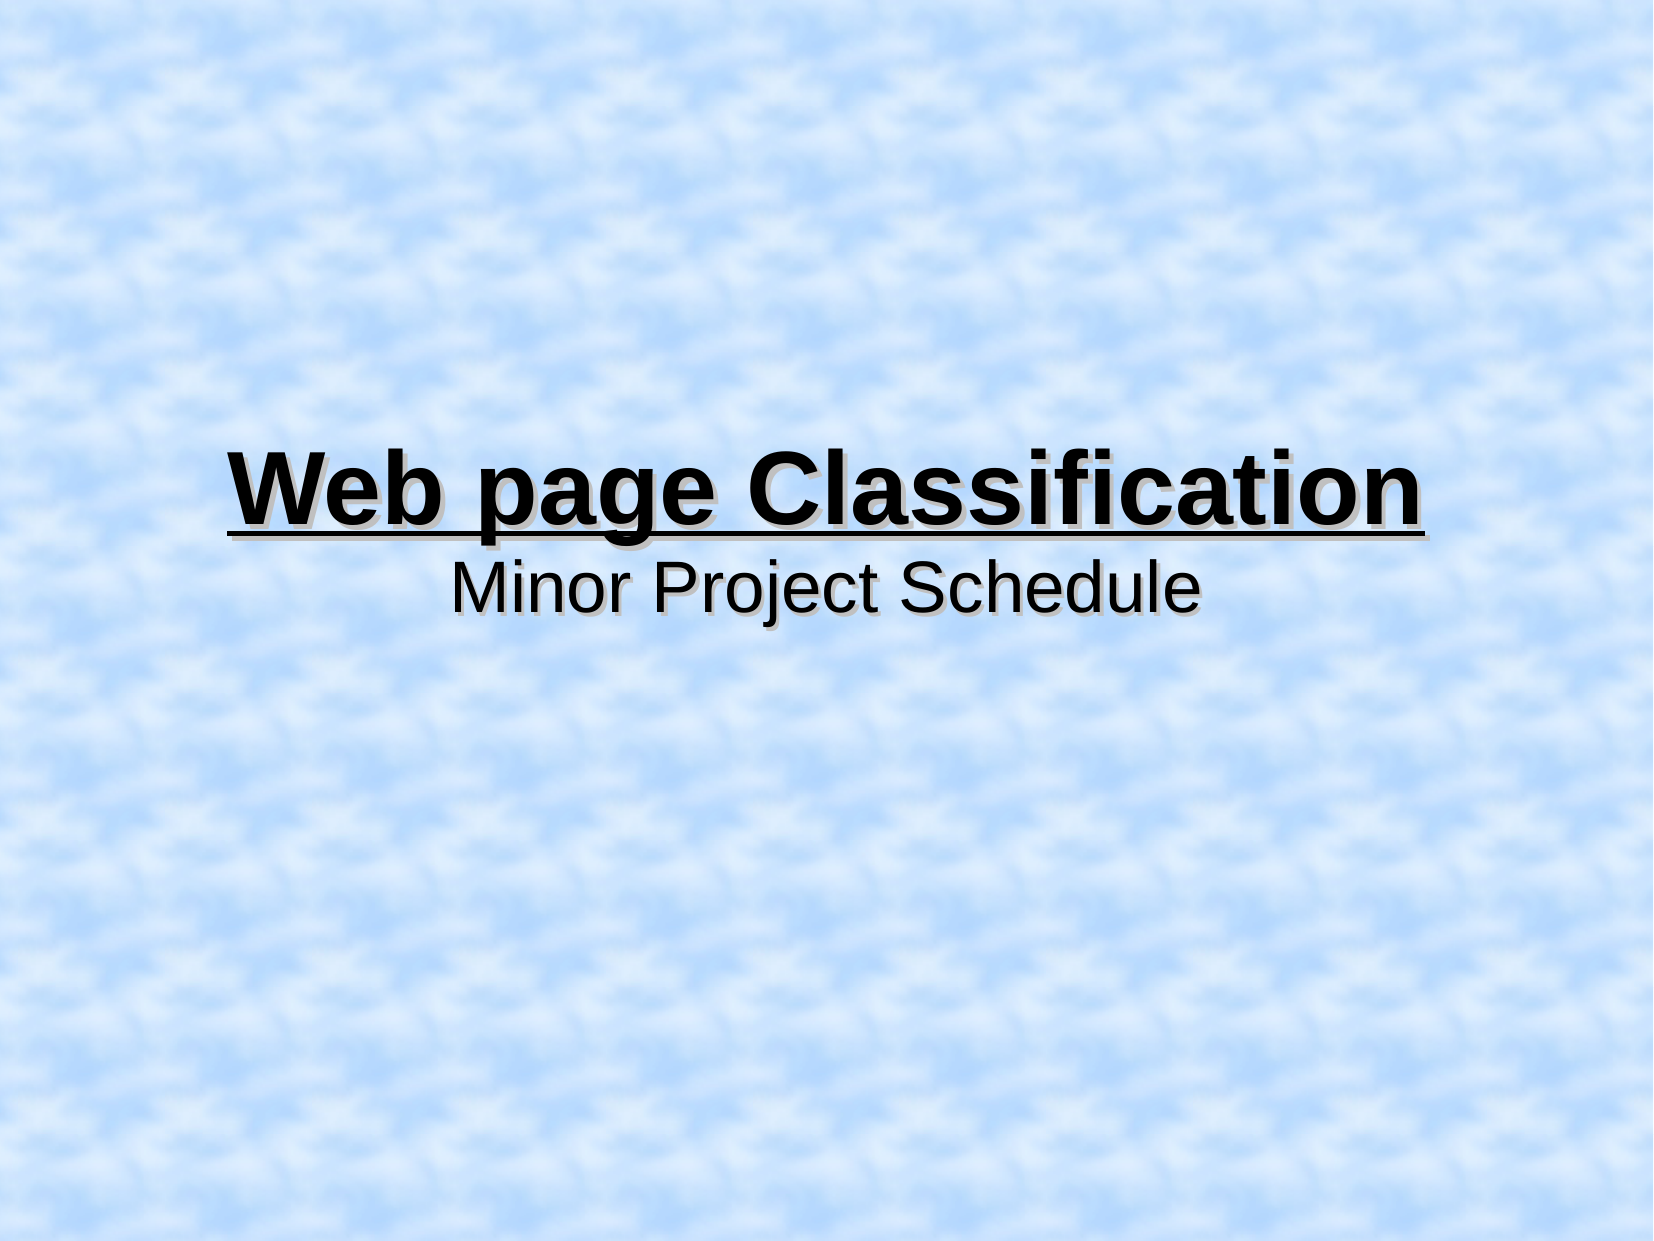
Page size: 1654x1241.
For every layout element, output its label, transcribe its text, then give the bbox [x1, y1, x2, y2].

picture [0, 0, 1654, 1241]
subtitle Web page Classification Minor Project Schedule [82, 49, 1571, 1010]
